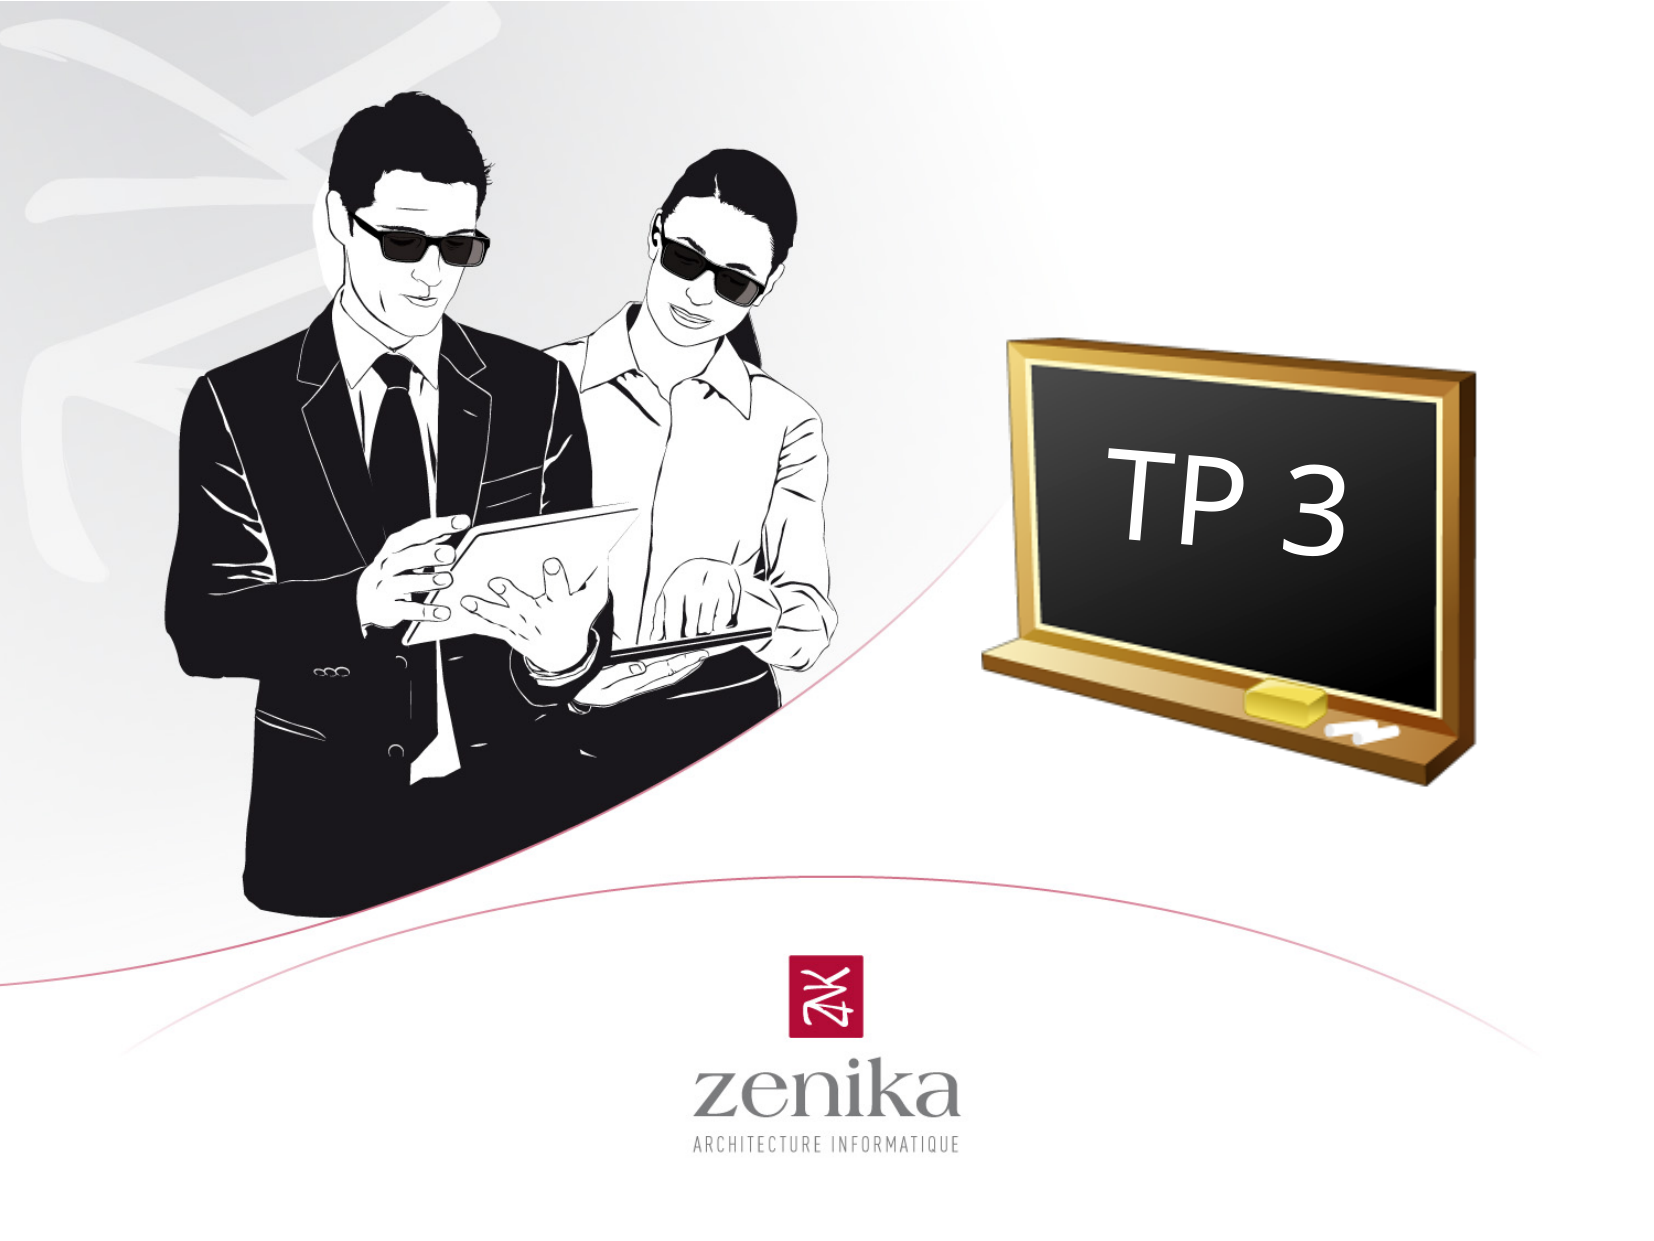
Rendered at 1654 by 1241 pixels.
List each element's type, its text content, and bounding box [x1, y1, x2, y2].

subtitle [885, 590, 1571, 875]
picture [0, 1, 1652, 1241]
text_box TP 3 [1081, 395, 1391, 610]
